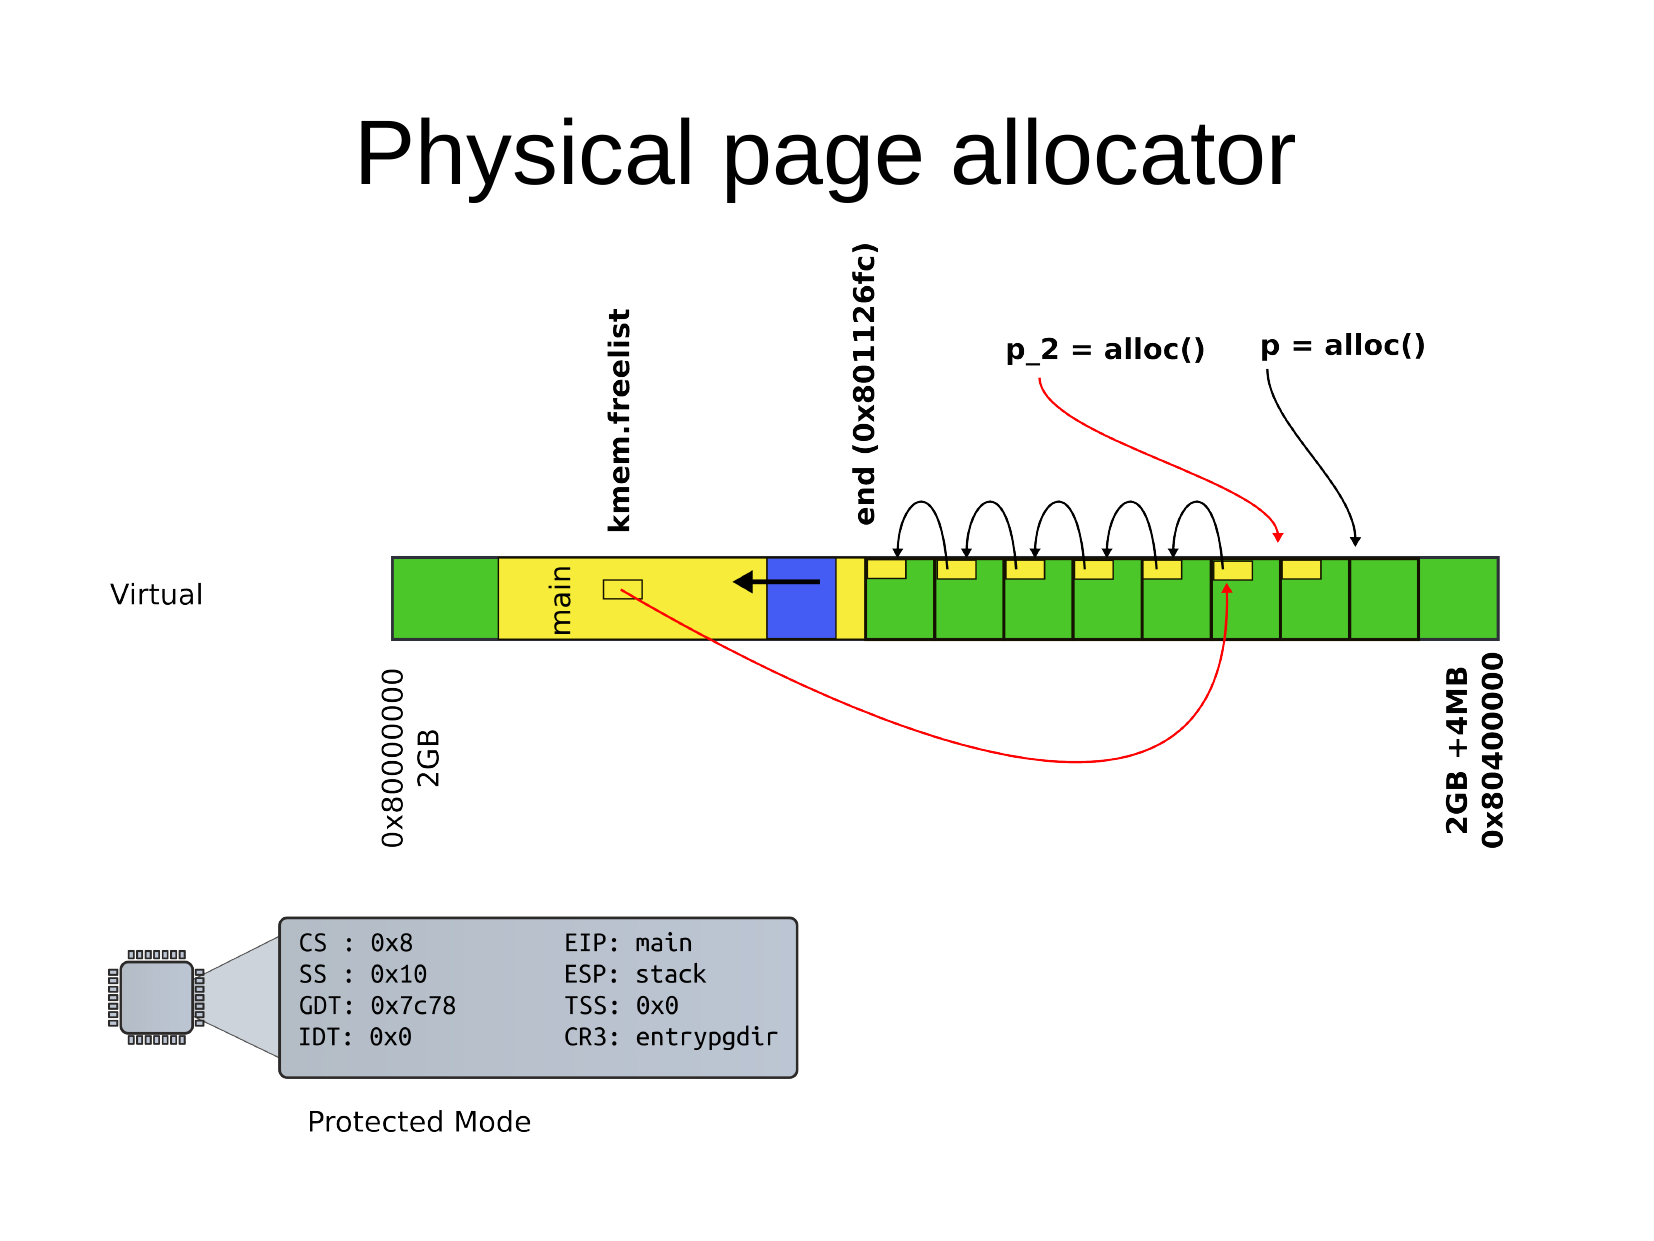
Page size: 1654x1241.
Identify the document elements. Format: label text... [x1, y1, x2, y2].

title Physical page allocator [82, 49, 1571, 257]
picture [108, 244, 1503, 1132]
